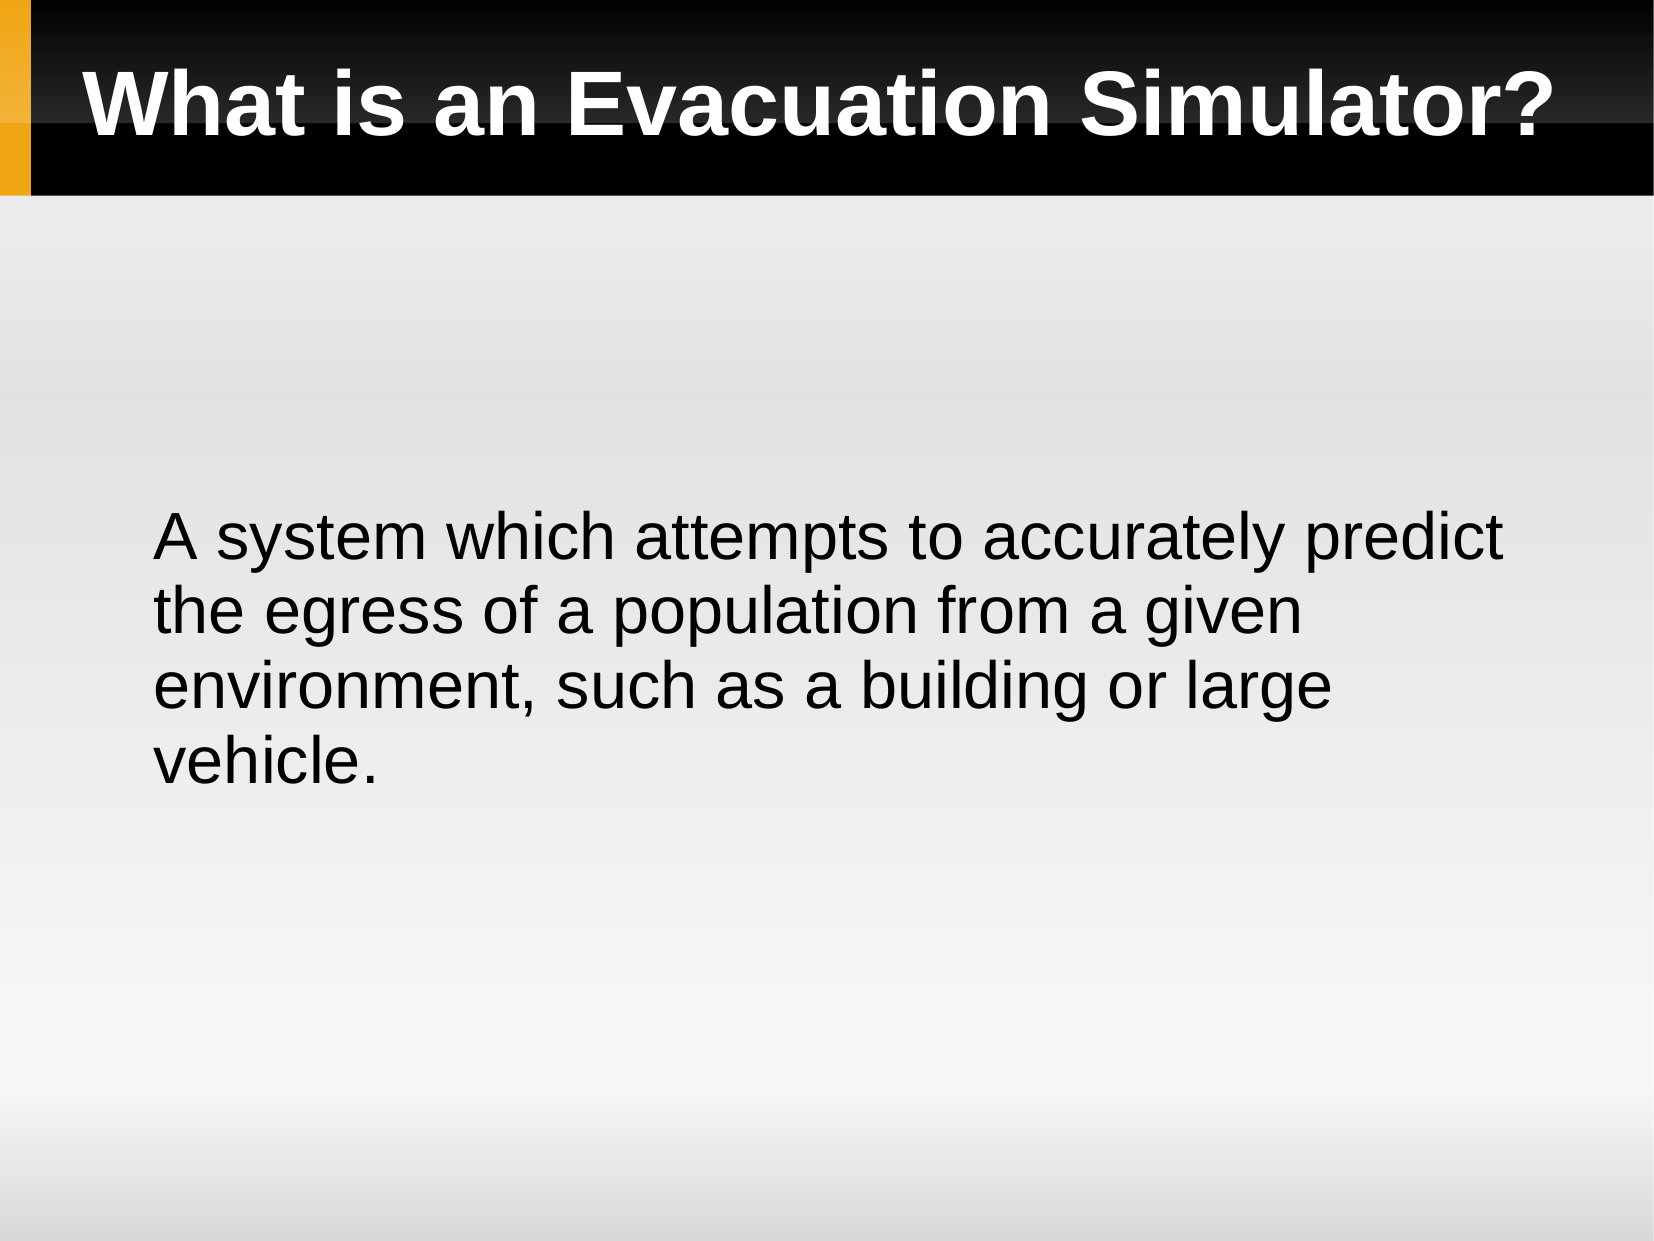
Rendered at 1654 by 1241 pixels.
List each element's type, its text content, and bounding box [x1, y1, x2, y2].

list A system which attempts to accurately predict the egress of a population from a given environment, such as a building or large vehicle. [82, 290, 1571, 1109]
title What is an Evacuation Simulator? [76, 0, 1565, 208]
picture [0, 0, 1654, 1241]
